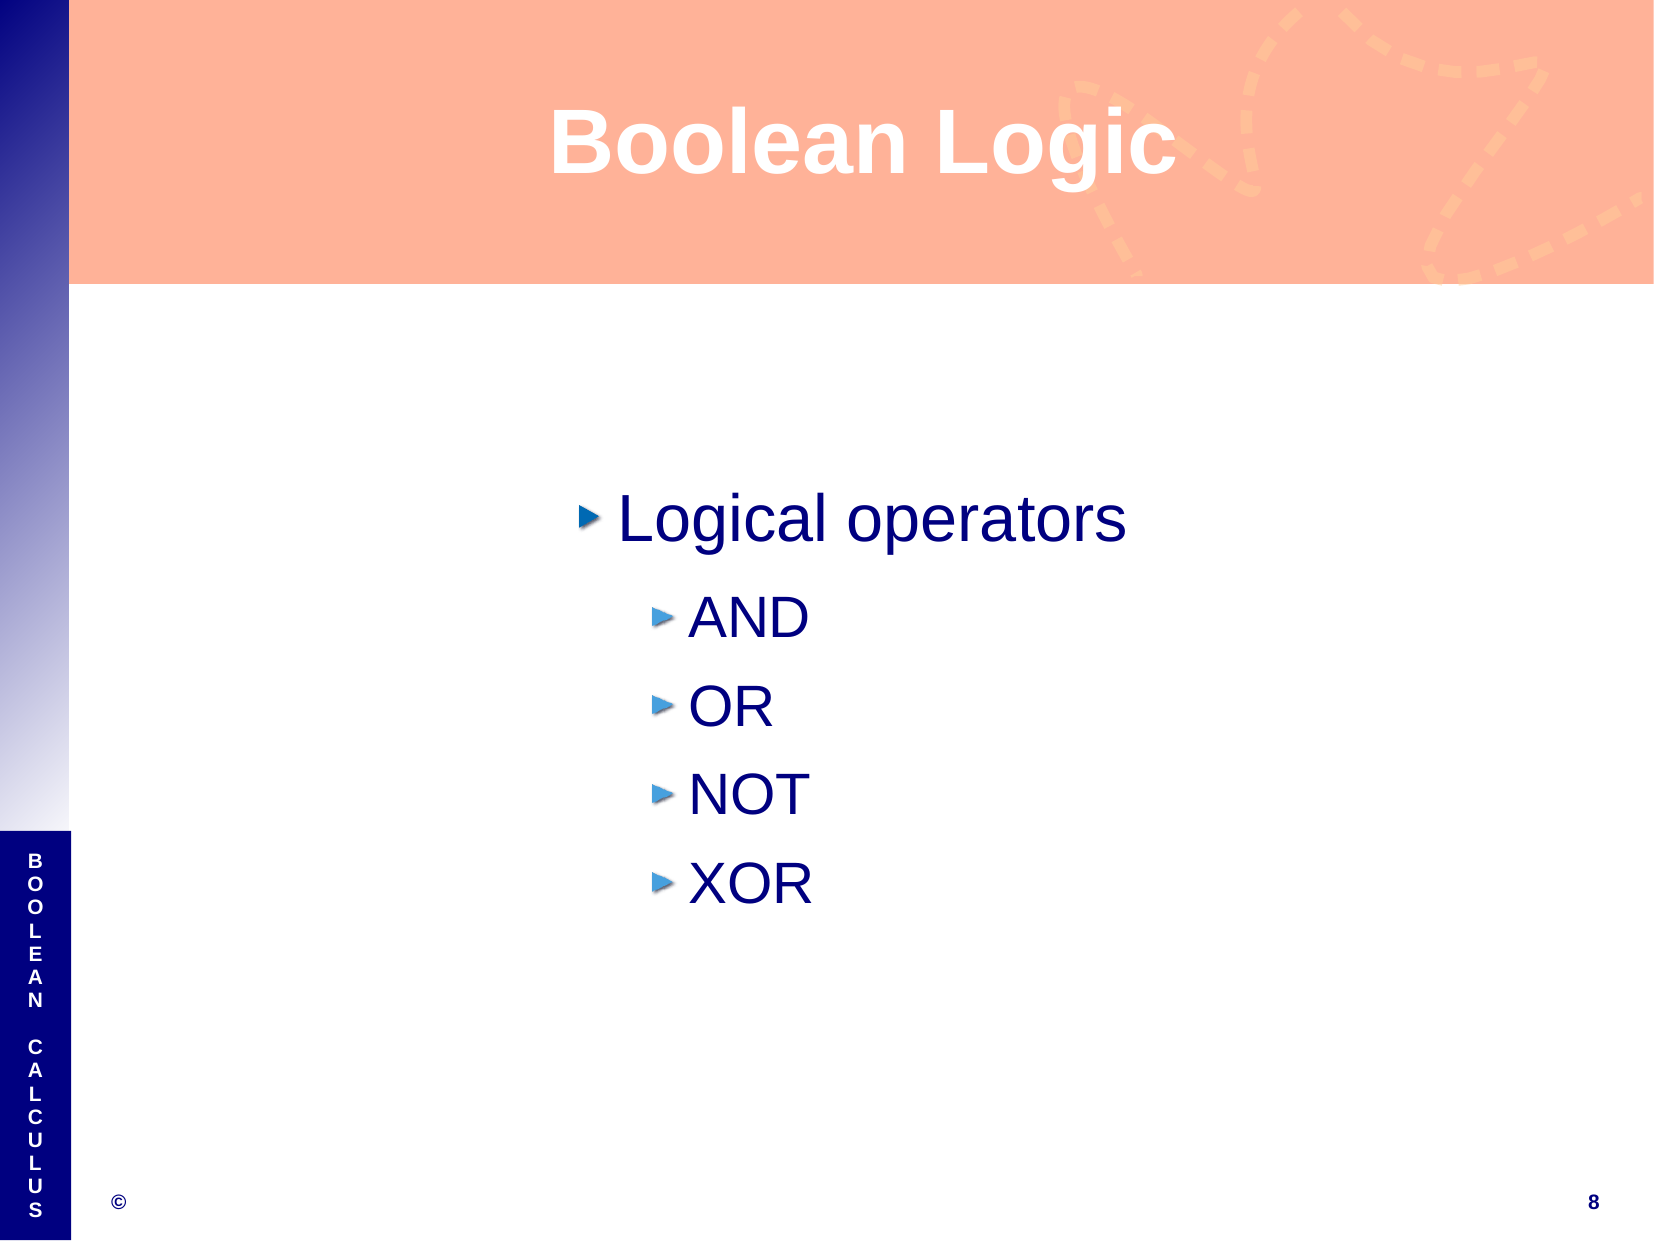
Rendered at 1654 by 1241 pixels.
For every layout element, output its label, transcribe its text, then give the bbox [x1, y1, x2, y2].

title Boolean Logic [111, 37, 1617, 246]
list Logical operators AND OR NOT XOR [546, 480, 1141, 985]
text_box B O O L E A N C A L C U L U S [0, 830, 71, 1241]
